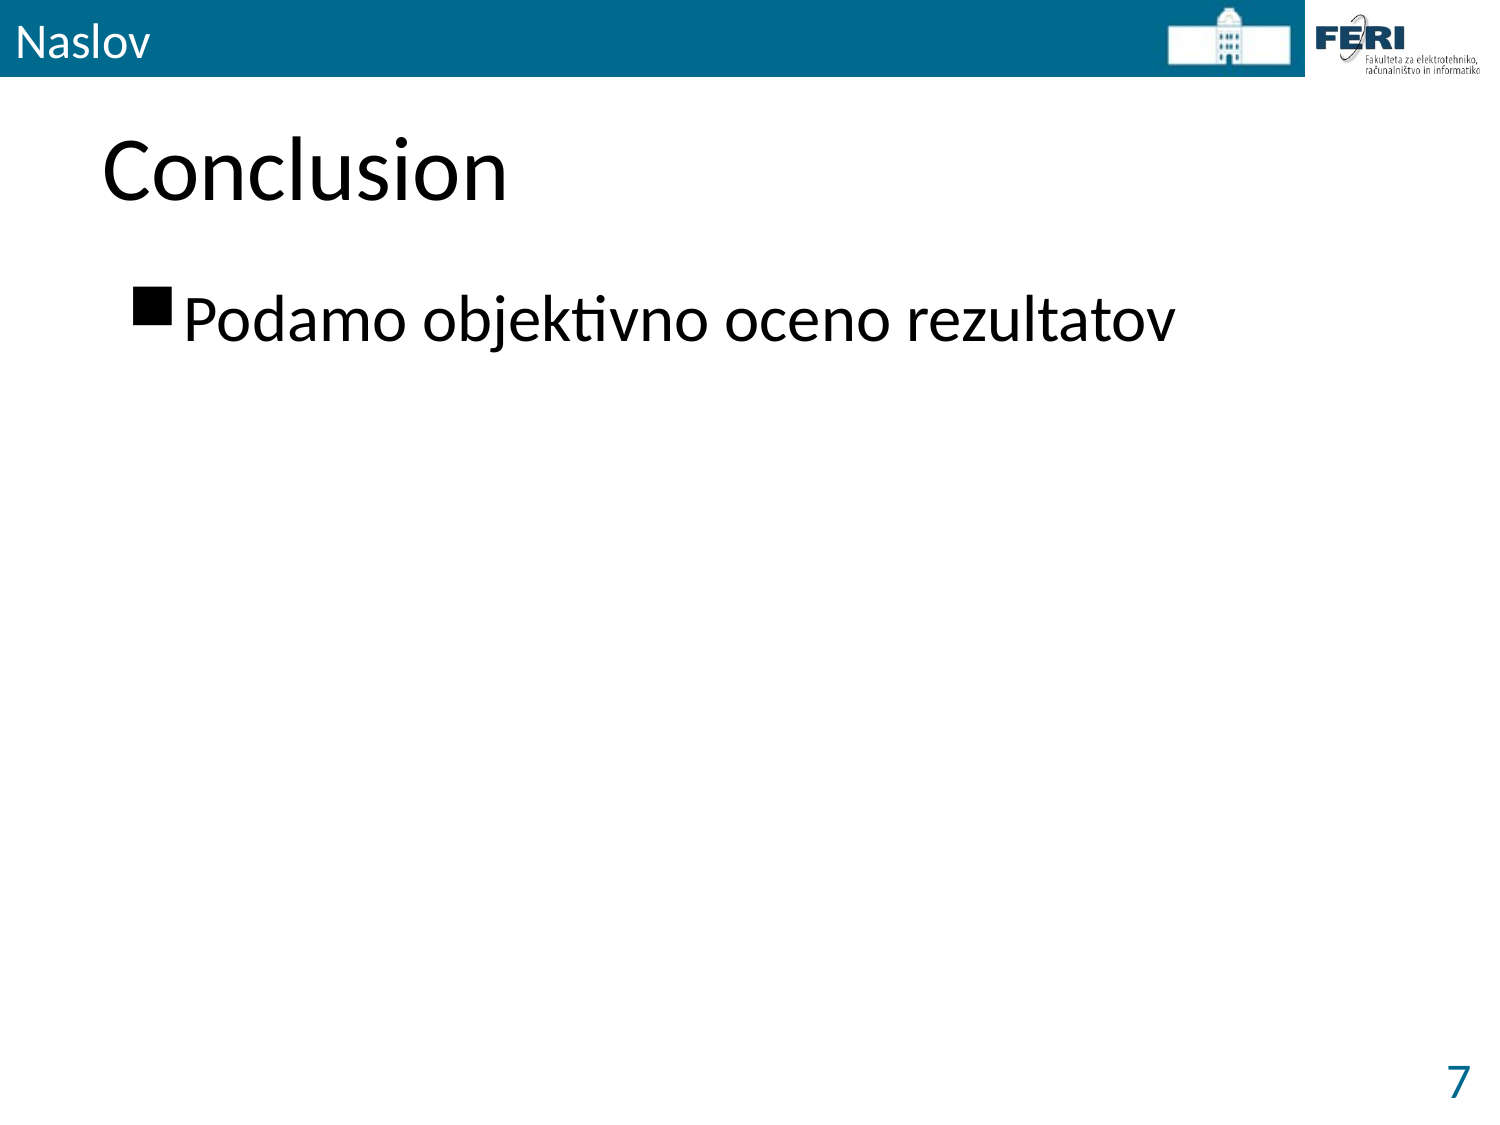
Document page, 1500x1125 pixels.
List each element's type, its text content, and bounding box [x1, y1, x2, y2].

picture [1167, 7, 1292, 66]
slide_number <number> [1339, 1046, 1487, 1112]
picture [1316, 13, 1480, 74]
title Conclusion [87, 78, 1425, 250]
list Podamo objektivno oceno rezultatov [112, 267, 1388, 1024]
footer Naslov [0, 0, 1117, 77]
